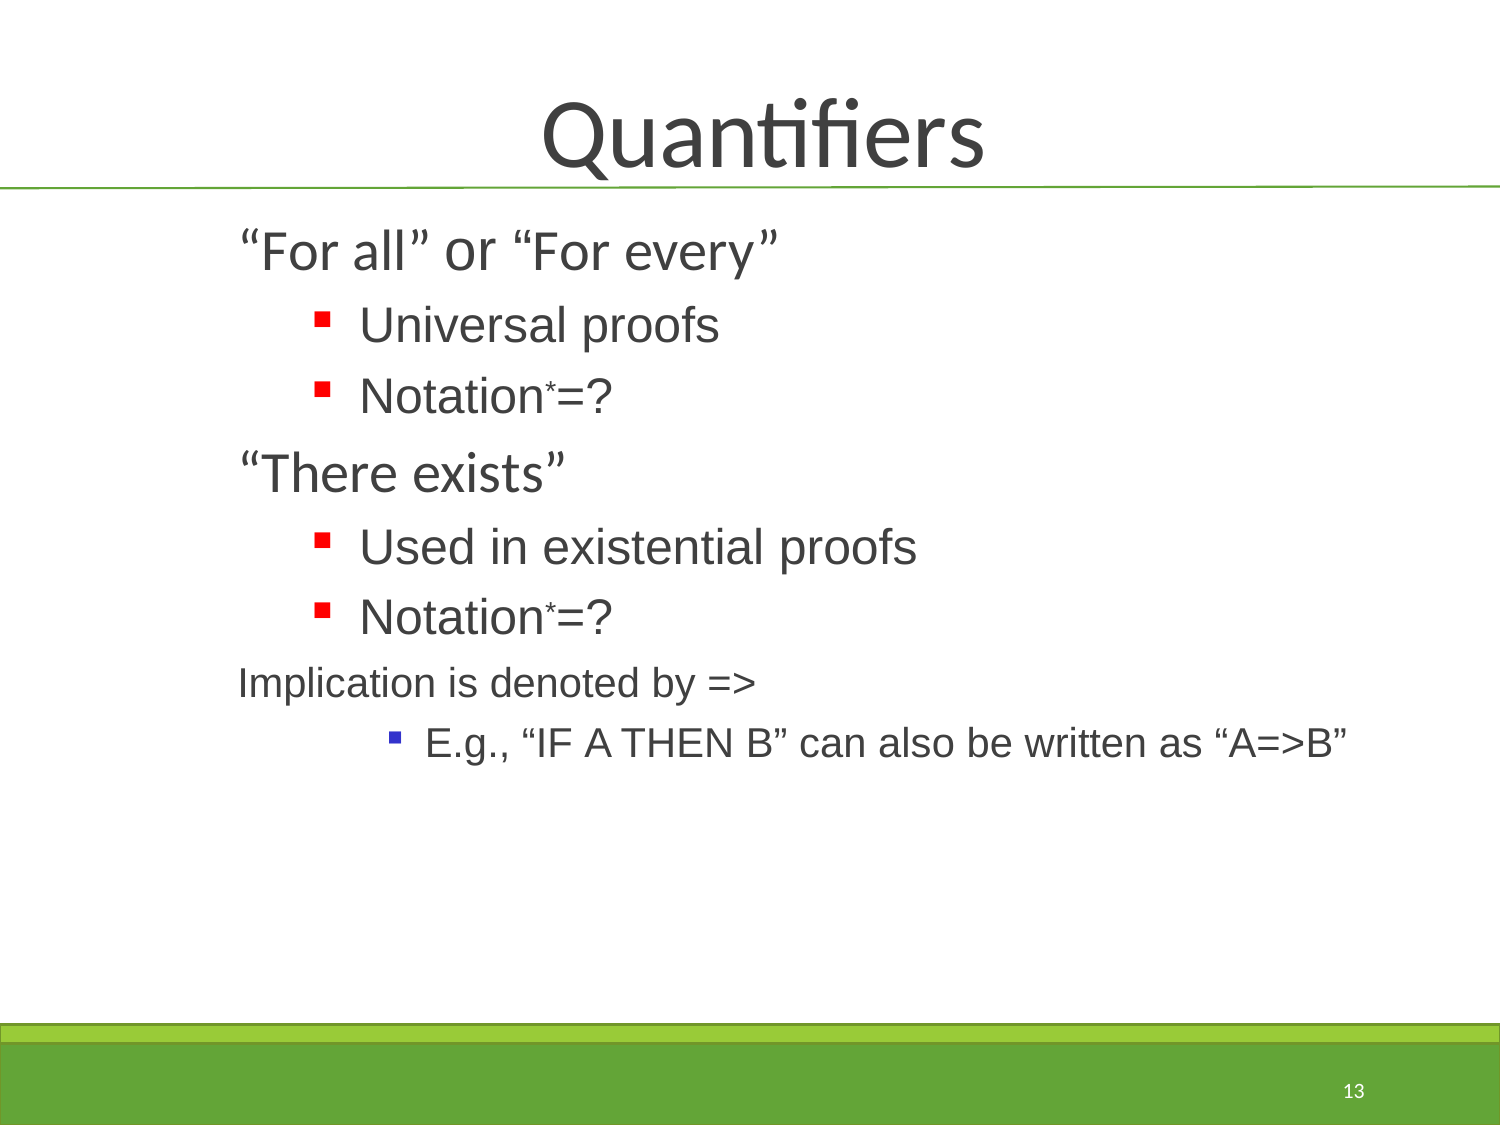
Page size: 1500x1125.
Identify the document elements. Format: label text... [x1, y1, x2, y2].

title Quantifiers [72, 0, 1423, 188]
list “For all” or “For every” Universal proofs Notation*=? “There exists” Used in existential proofs Notation*=? Implication is denoted by => E.g., “IF A THEN B” can also be written as “A=>B” [99, 212, 1450, 851]
